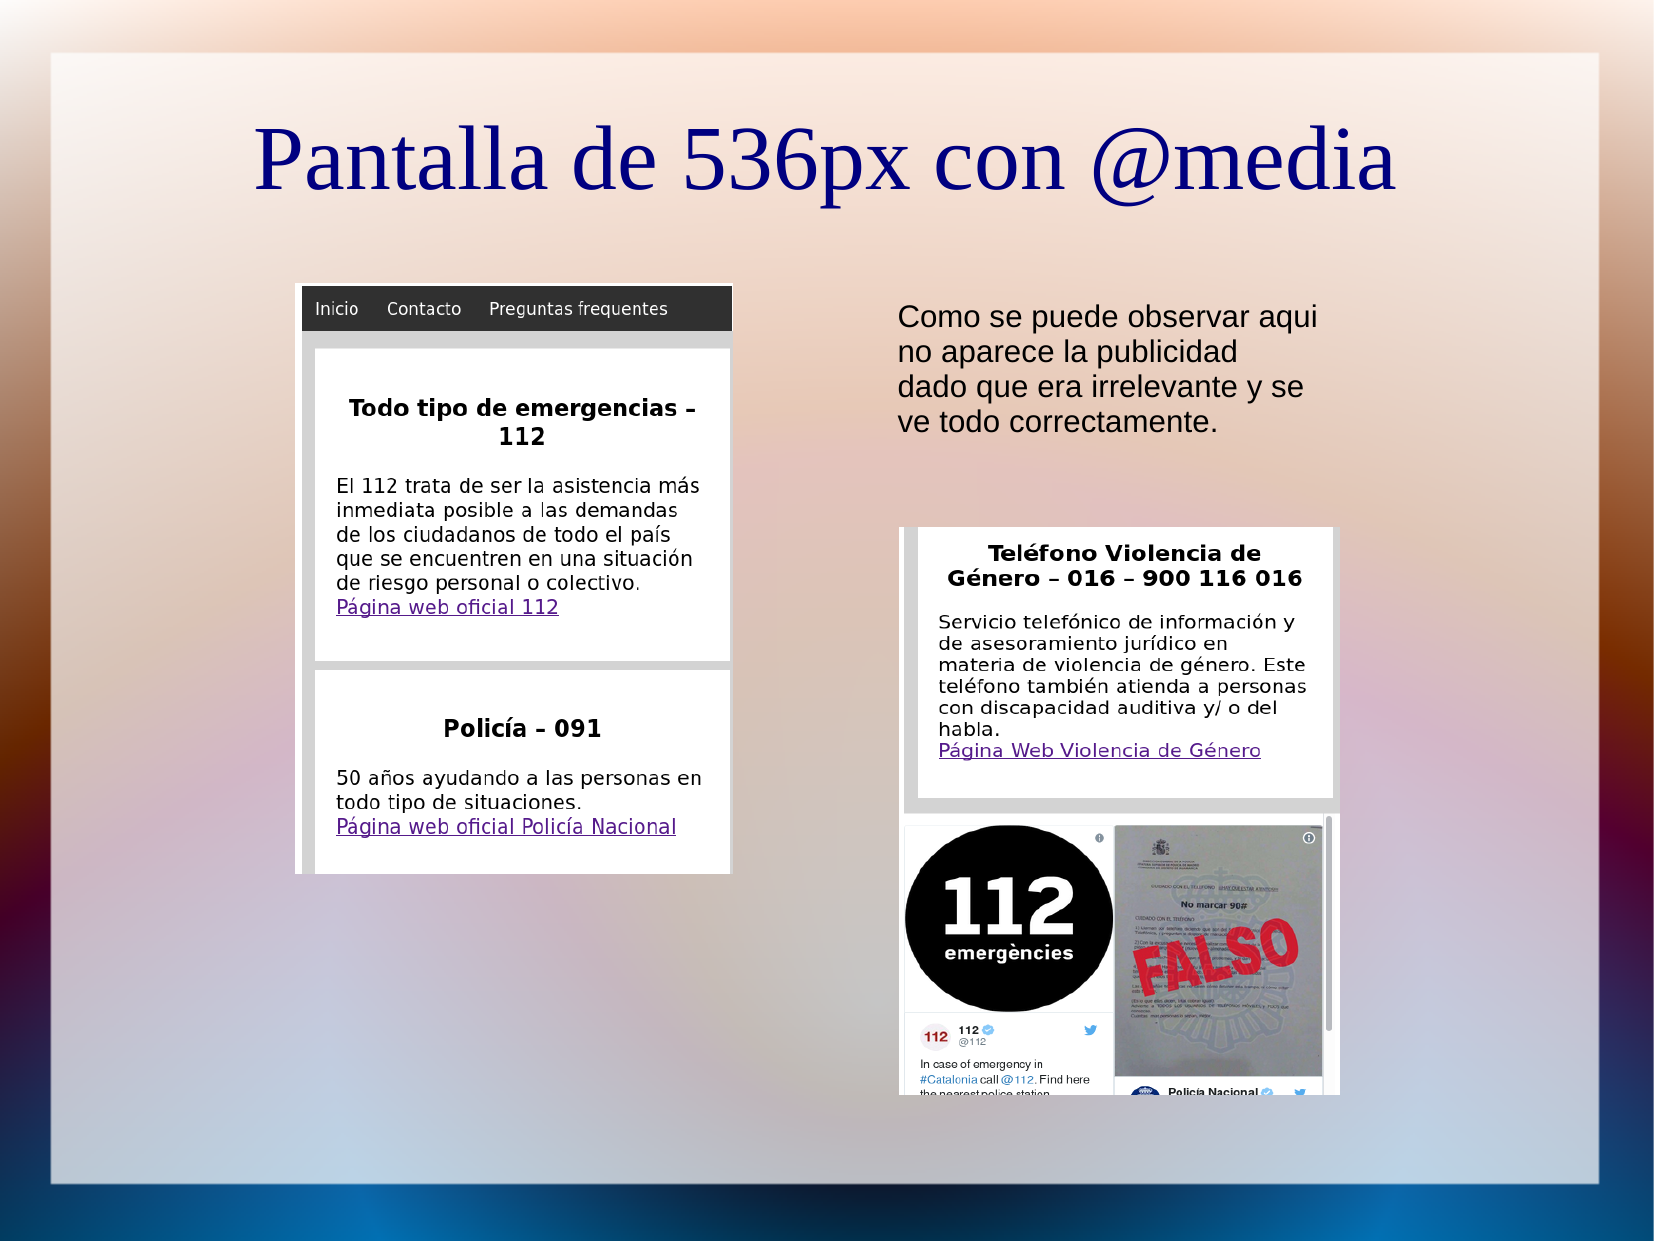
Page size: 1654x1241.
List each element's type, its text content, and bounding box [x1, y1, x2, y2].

title Pantalla de 536px con @media [82, 55, 1571, 263]
text_box Como se puede observar aqui no aparece la publicidad dado que era irrelevante y se ve todo correctamente. [897, 299, 1335, 455]
picture [0, 0, 1654, 1241]
